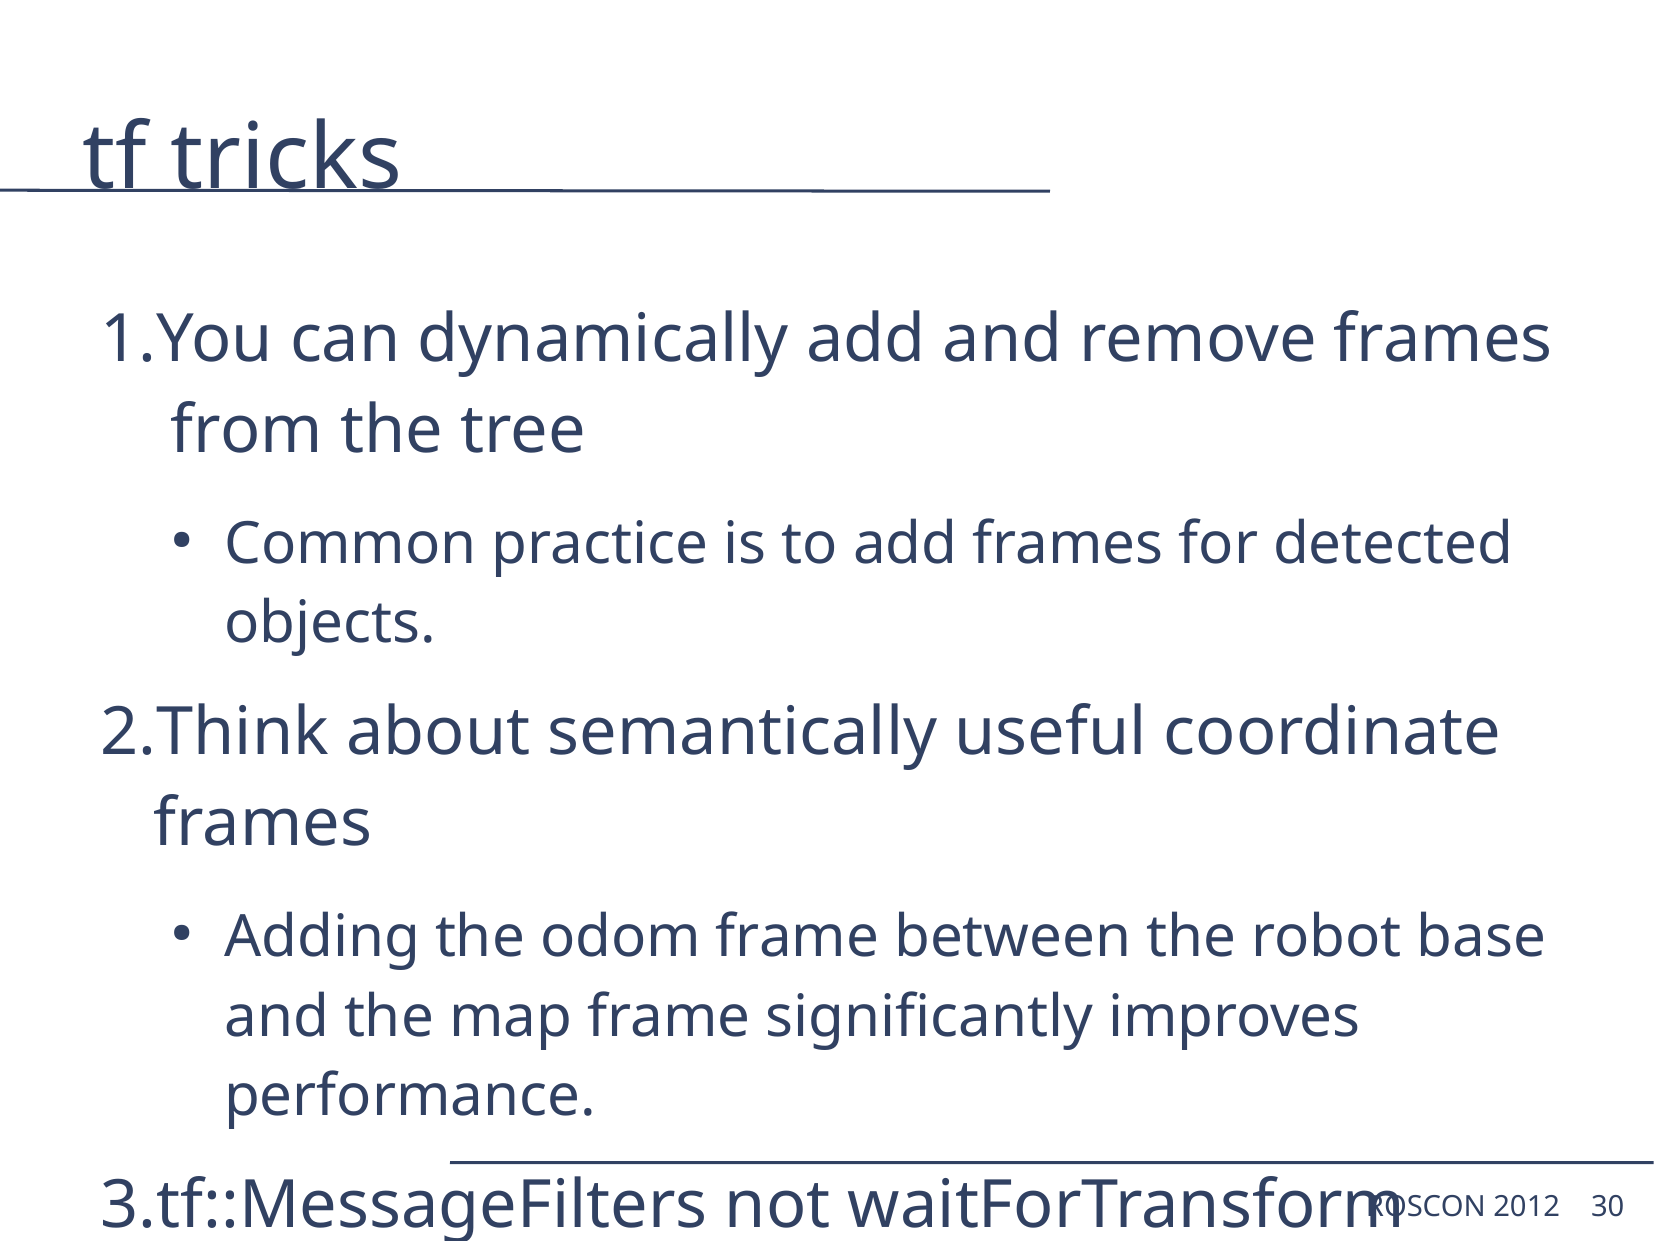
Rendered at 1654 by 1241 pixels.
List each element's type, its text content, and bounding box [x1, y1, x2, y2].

list You can dynamically add and remove frames from the tree Common practice is to add frames for detected objects. Think about semantically useful coordinate frames Adding the odom frame between the robot base and the map frame significantly improves performance. tf::MessageFilters not waitForTransform [82, 290, 1571, 1109]
title tf tricks [82, 56, 1571, 250]
